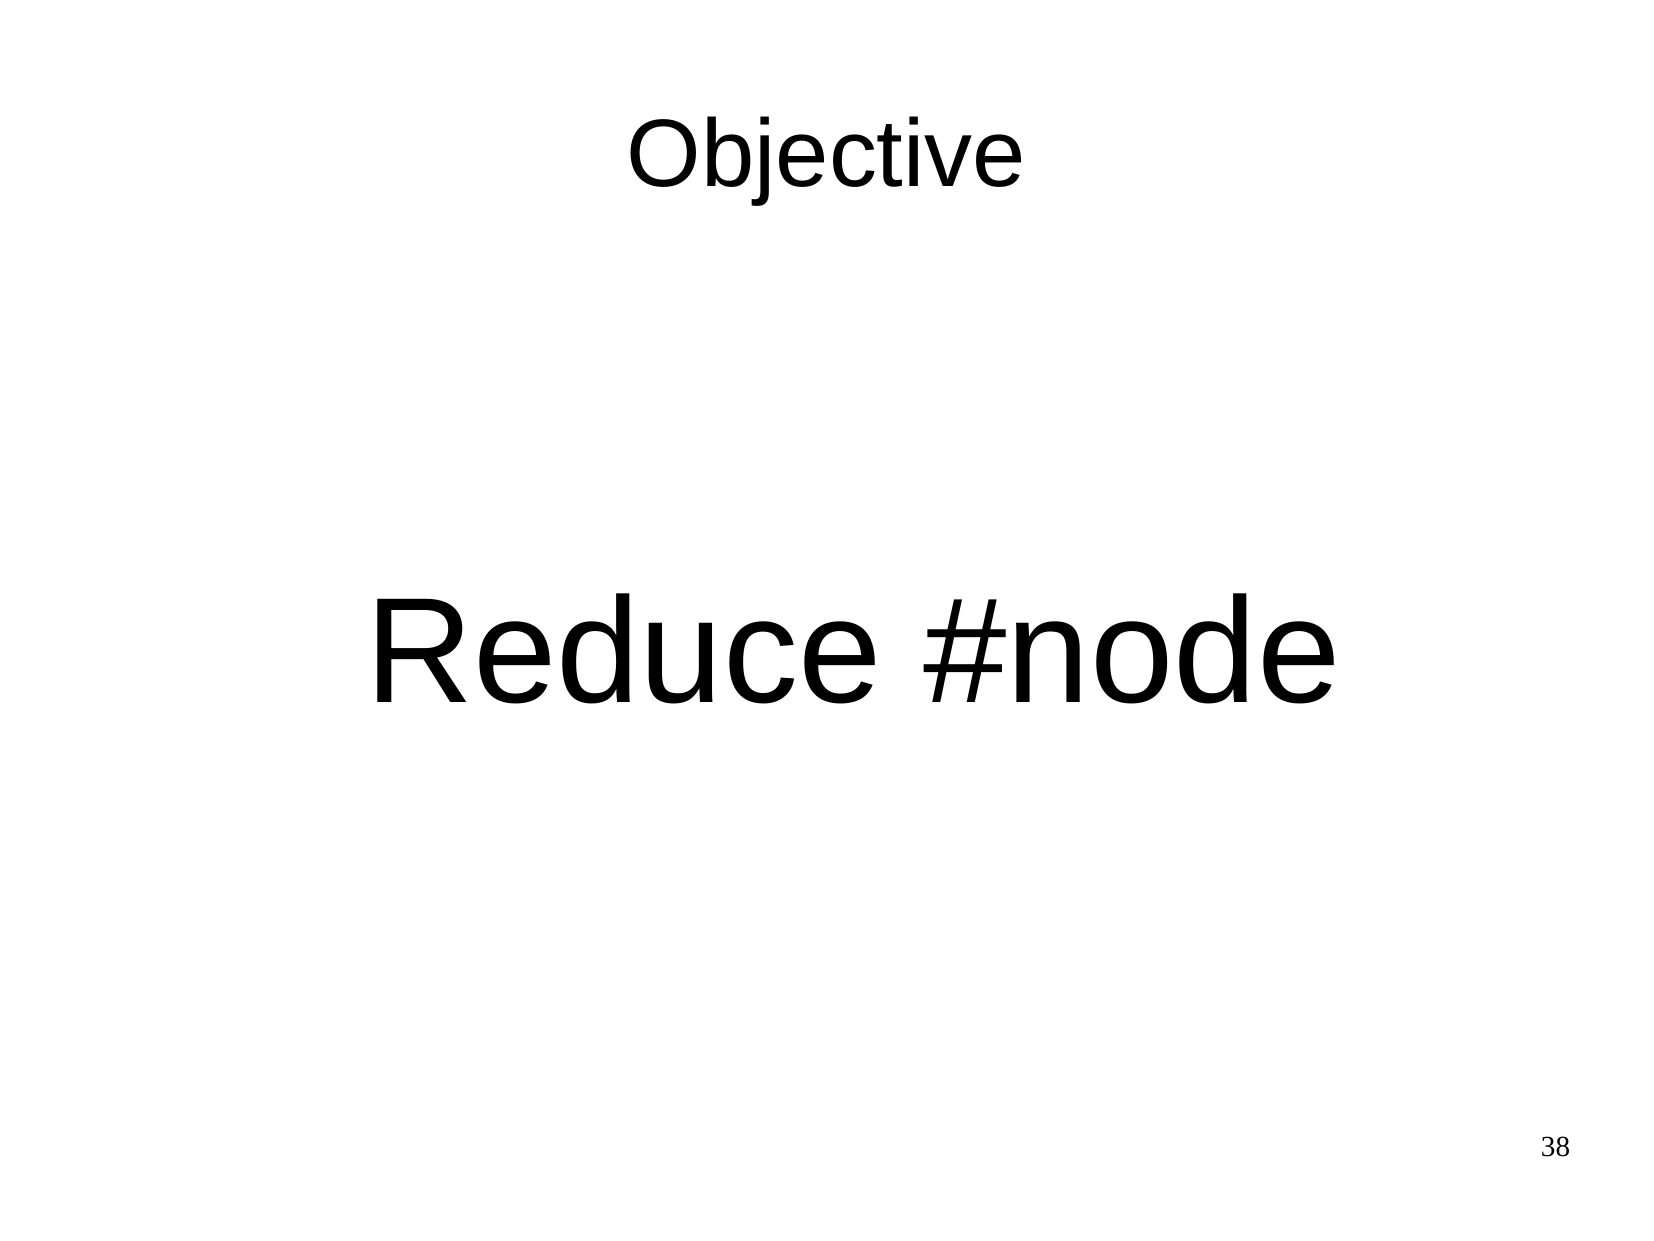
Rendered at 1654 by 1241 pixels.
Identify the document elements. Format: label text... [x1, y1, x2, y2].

subtitle Reduce #node [82, 290, 1571, 1010]
title Objective [82, 49, 1571, 257]
